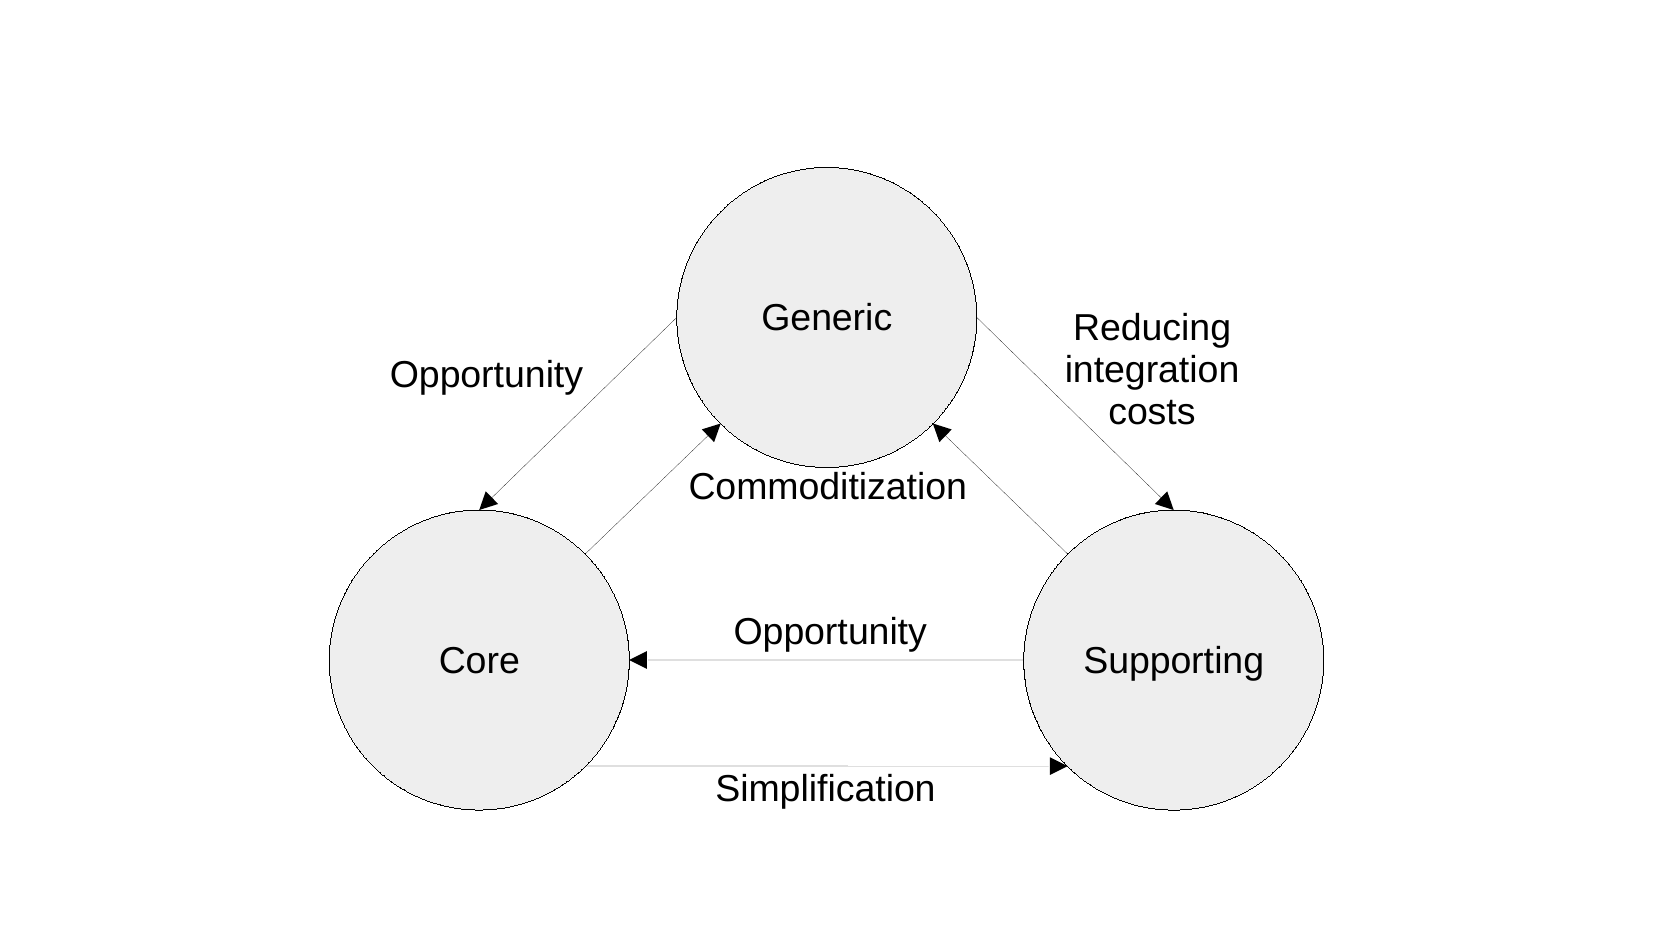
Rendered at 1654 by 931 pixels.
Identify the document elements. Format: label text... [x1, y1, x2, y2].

text_box Opportunity [718, 603, 943, 661]
text_box Commoditization [673, 458, 983, 516]
text_box Supporting [1023, 510, 1324, 811]
text_box Opportunity [375, 345, 599, 403]
text_box [300, 134, 1351, 847]
text_box Reducing integration costs [1050, 299, 1255, 441]
text_box Generic [676, 167, 977, 458]
text_box Core [329, 510, 630, 811]
text_box Simplification [700, 760, 952, 817]
